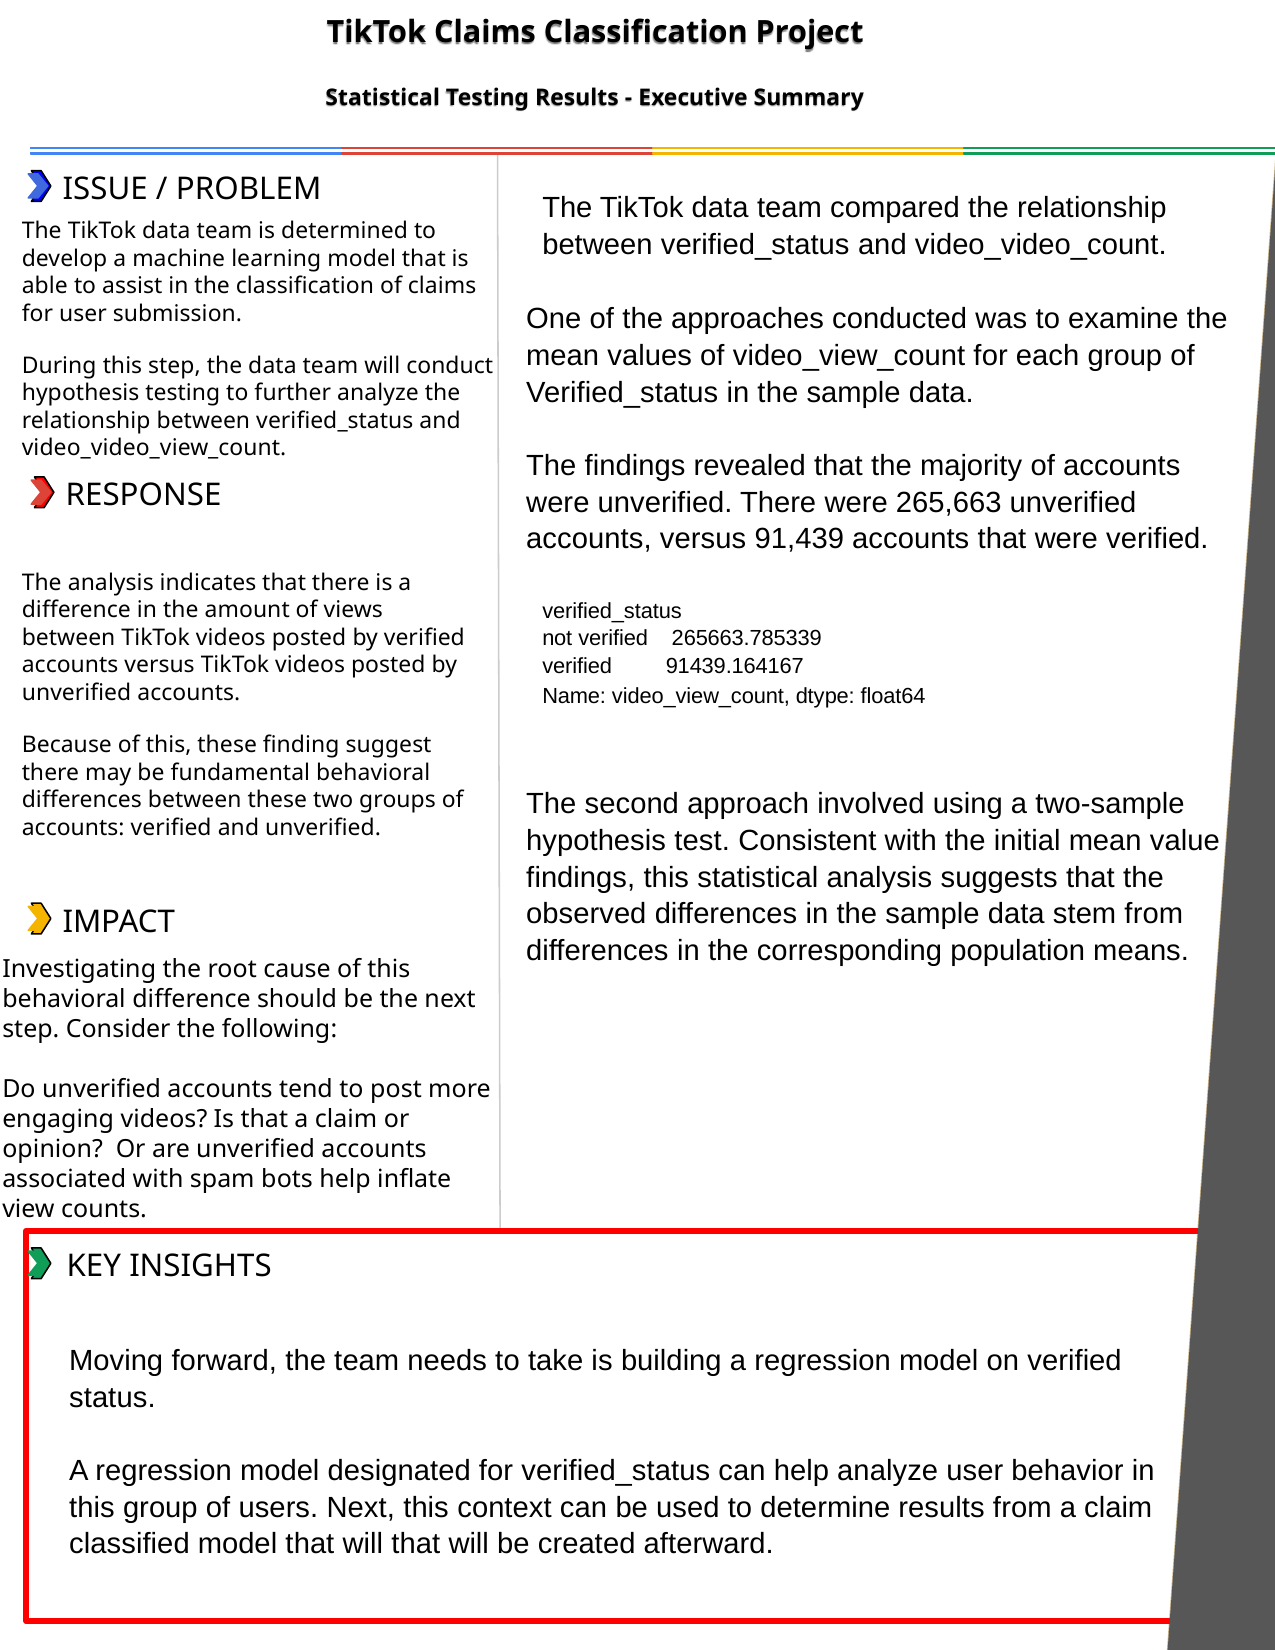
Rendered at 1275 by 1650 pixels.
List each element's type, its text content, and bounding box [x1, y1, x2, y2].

text_box The second approach involved using a two-sample hypothesis test. Consistent with the initial mean value findings, this statistical analysis suggests that the observed differences in the sample data stem from differences in the corresponding population means. [511, 768, 1253, 982]
text_box TikTok Claims Classification Project Statistical Testing Results - Executive Summary [169, 0, 1021, 127]
text_box verified_status not verified 265663.785339 verified 91439.164167 Name: video_view_count, dtype: float64 [527, 579, 1269, 760]
text_box The TikTok data team compared the relationship between verified_status and video_video_count. [527, 171, 1269, 276]
text_box The TikTok data team is determined to develop a machine learning model that is able to assist in the classification of claims for user submission. During this step, the data team will conduct hypothesis testing to further analyze the relationship between verified_status and video_video_view_count. [6, 200, 528, 476]
text_box Investigating the root cause of this behavioral difference should be the next step. Consider the following: Do unverified accounts tend to post more engaging videos? Is that a claim or opinion? Or are unverified accounts associated with spam bots help inflate view counts. [0, 937, 508, 1417]
text_box One of the approaches conducted was to examine the mean values of video_view_count for each group of Verified_status in the sample data. The findings revealed that the majority of accounts were unverified. There were 265,663 unverified accounts, versus 91,439 accounts that were verified. [511, 282, 1253, 570]
text_box The analysis indicates that there is a difference in the amount of views between TikTok videos posted by verified accounts versus TikTok videos posted by unverified accounts. Because of this, these finding suggest there may be fundamental behavioral differences between these two groups of accounts: verified and unverified. [6, 552, 486, 899]
text_box Moving forward, the team needs to take is building a regression model on verified status. A regression model designated for verified_status can help analyze user behavior in this group of users. Next, this context can be used to determine results from a claim classified model that will that will be created afterward. [54, 1324, 1175, 1575]
